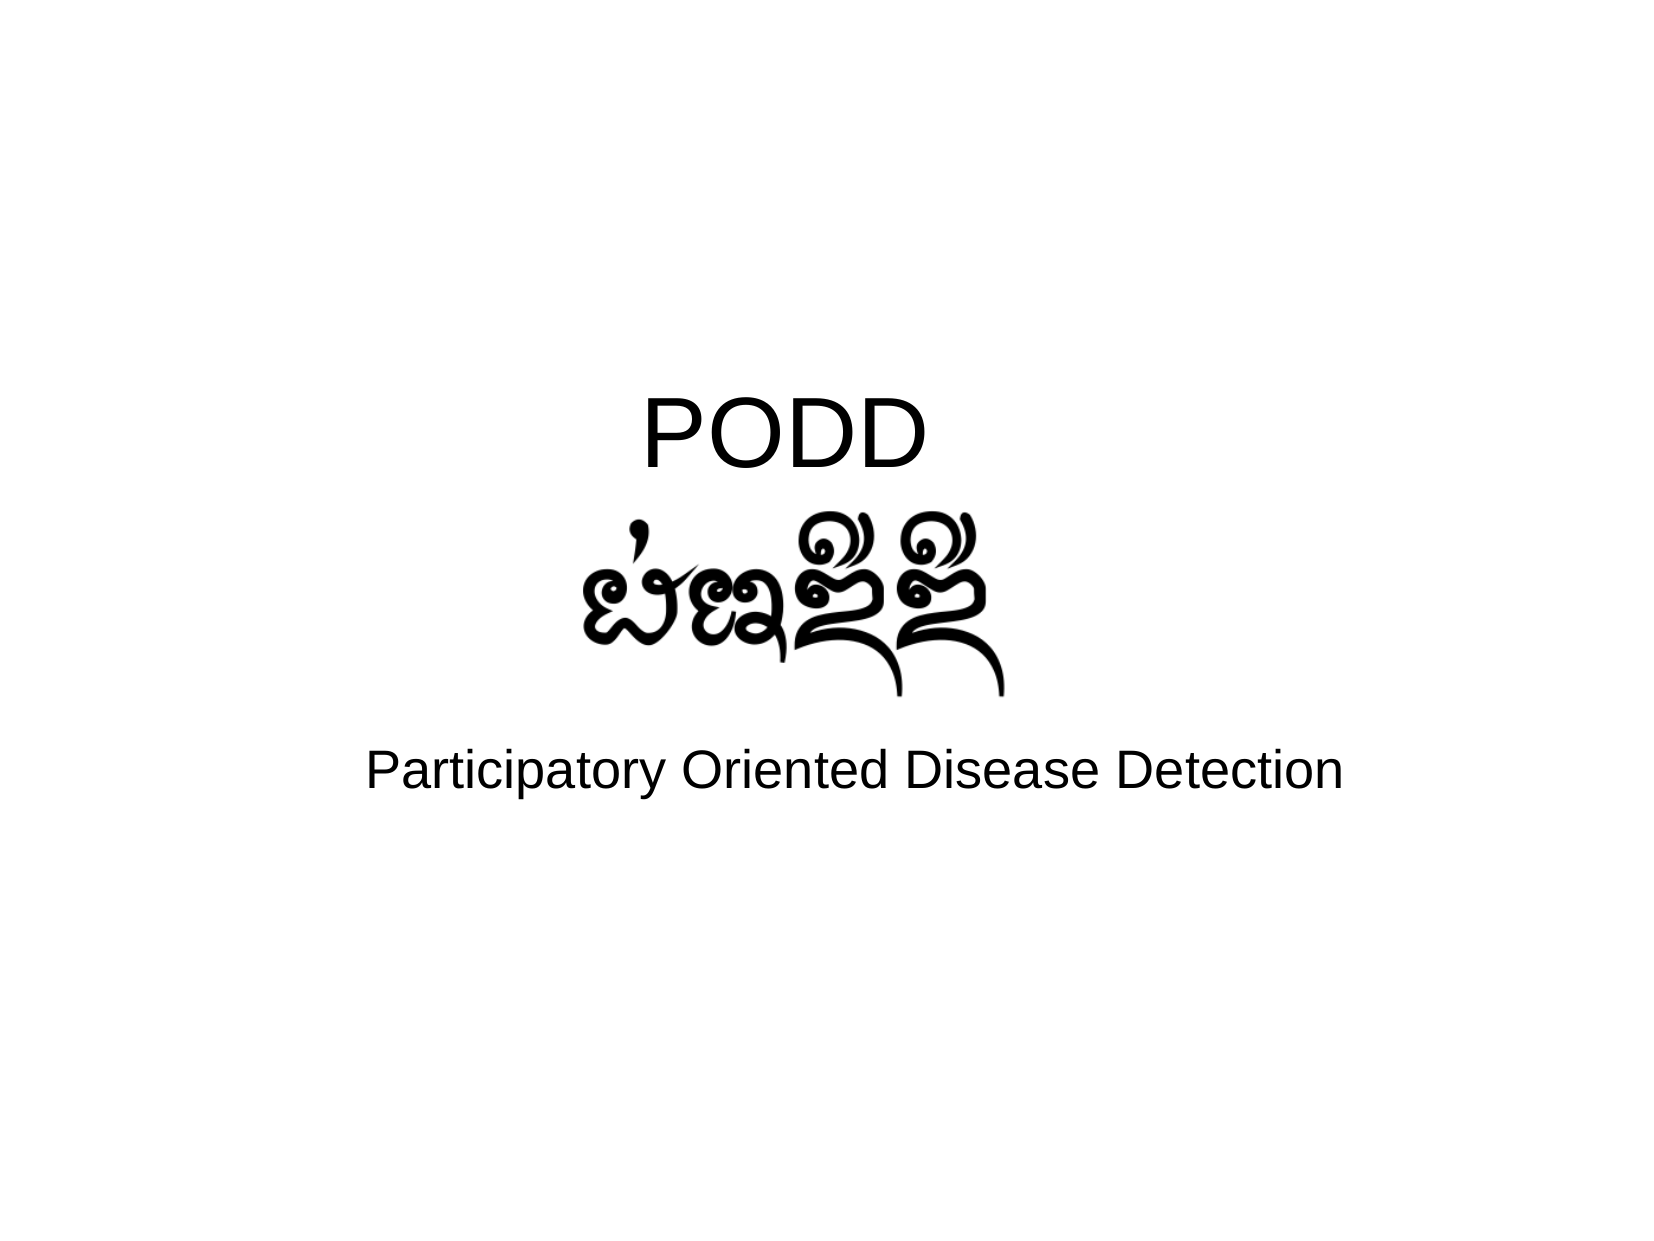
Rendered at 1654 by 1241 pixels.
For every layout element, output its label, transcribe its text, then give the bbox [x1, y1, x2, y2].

text_box Participatory Oriented Disease Detection [350, 732, 1359, 808]
text_box PODD [625, 369, 945, 496]
picture [537, 496, 1026, 715]
